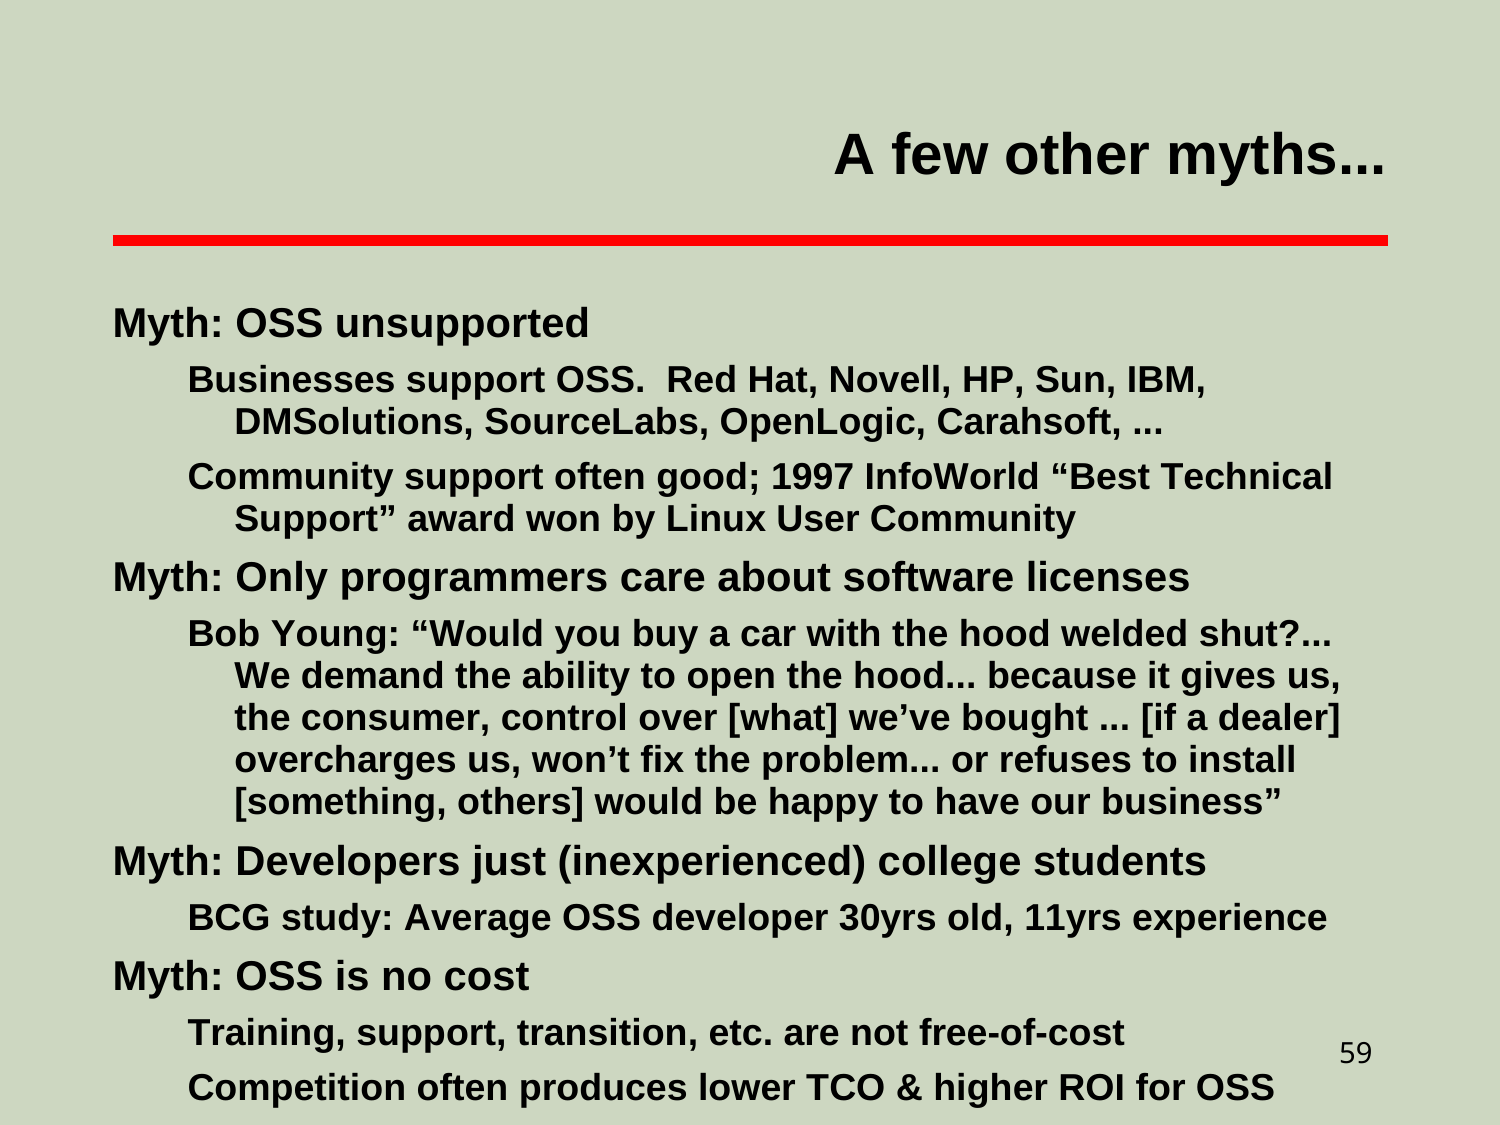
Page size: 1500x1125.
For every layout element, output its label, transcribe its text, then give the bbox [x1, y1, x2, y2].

title A few other myths... [337, 93, 1388, 217]
list Myth: OSS unsupported Businesses support OSS. Red Hat, Novell, HP, Sun, IBM, DMSolutions, SourceLabs, OpenLogic, Carahsoft, ... Community support often good; 1997 InfoWorld “Best Technical Support” award won by Linux User Community Myth: Only programmers care about software licenses Bob Young: “Would you buy a car with the hood welded shut?... We demand the ability to open the hood... because it gives us, the consumer, control over [what] we’ve bought ... [if a dealer] overcharges us, won’t fix the problem... or refuses to install [something, others] would be happy to have our business” Myth: Developers just (inexperienced) college students BCG study: Average OSS developer 30yrs old, 11yrs experience Myth: OSS is no cost Training, support, transition, etc. are not free-of-cost Competition often produces lower TCO & higher ROI for OSS [112, 299, 1388, 1109]
